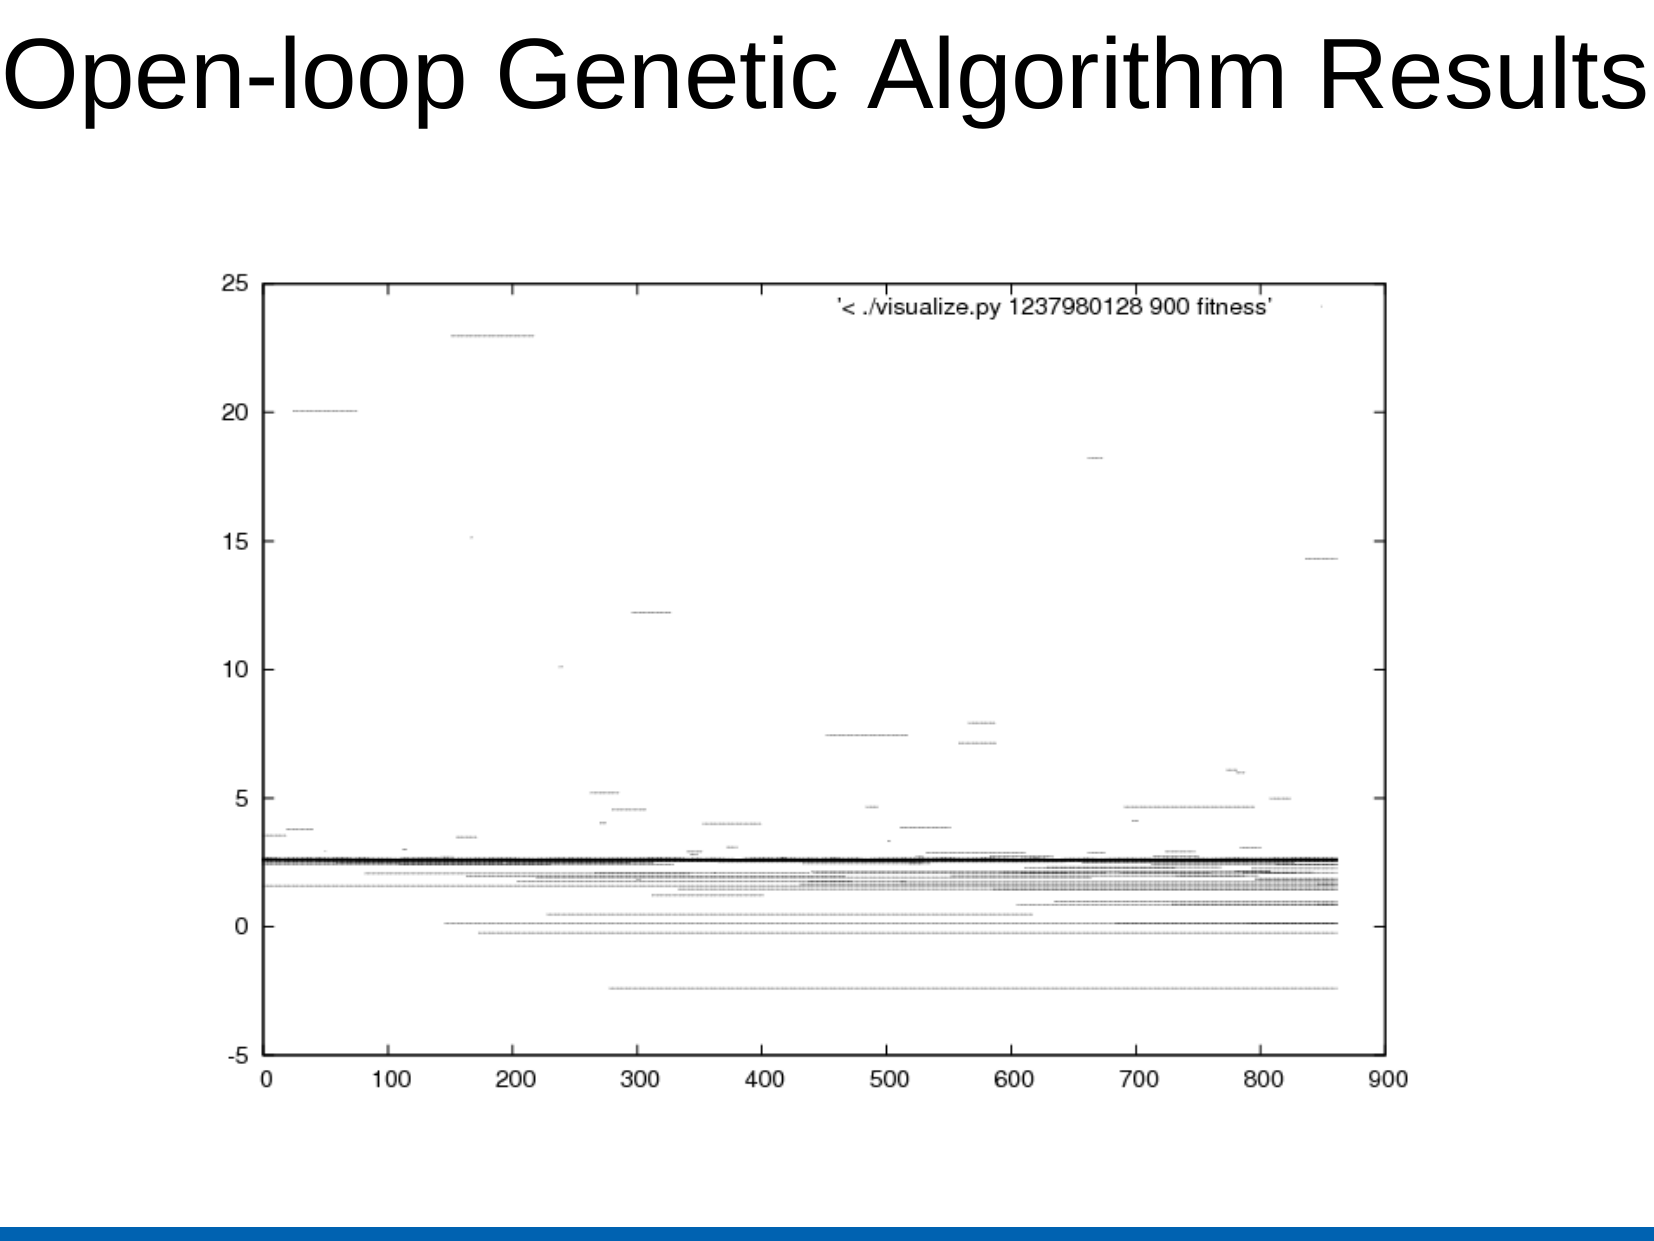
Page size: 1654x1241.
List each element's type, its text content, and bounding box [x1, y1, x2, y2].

picture [92, 172, 1465, 1201]
title Open-loop Genetic Algorithm Results [0, 0, 1653, 178]
